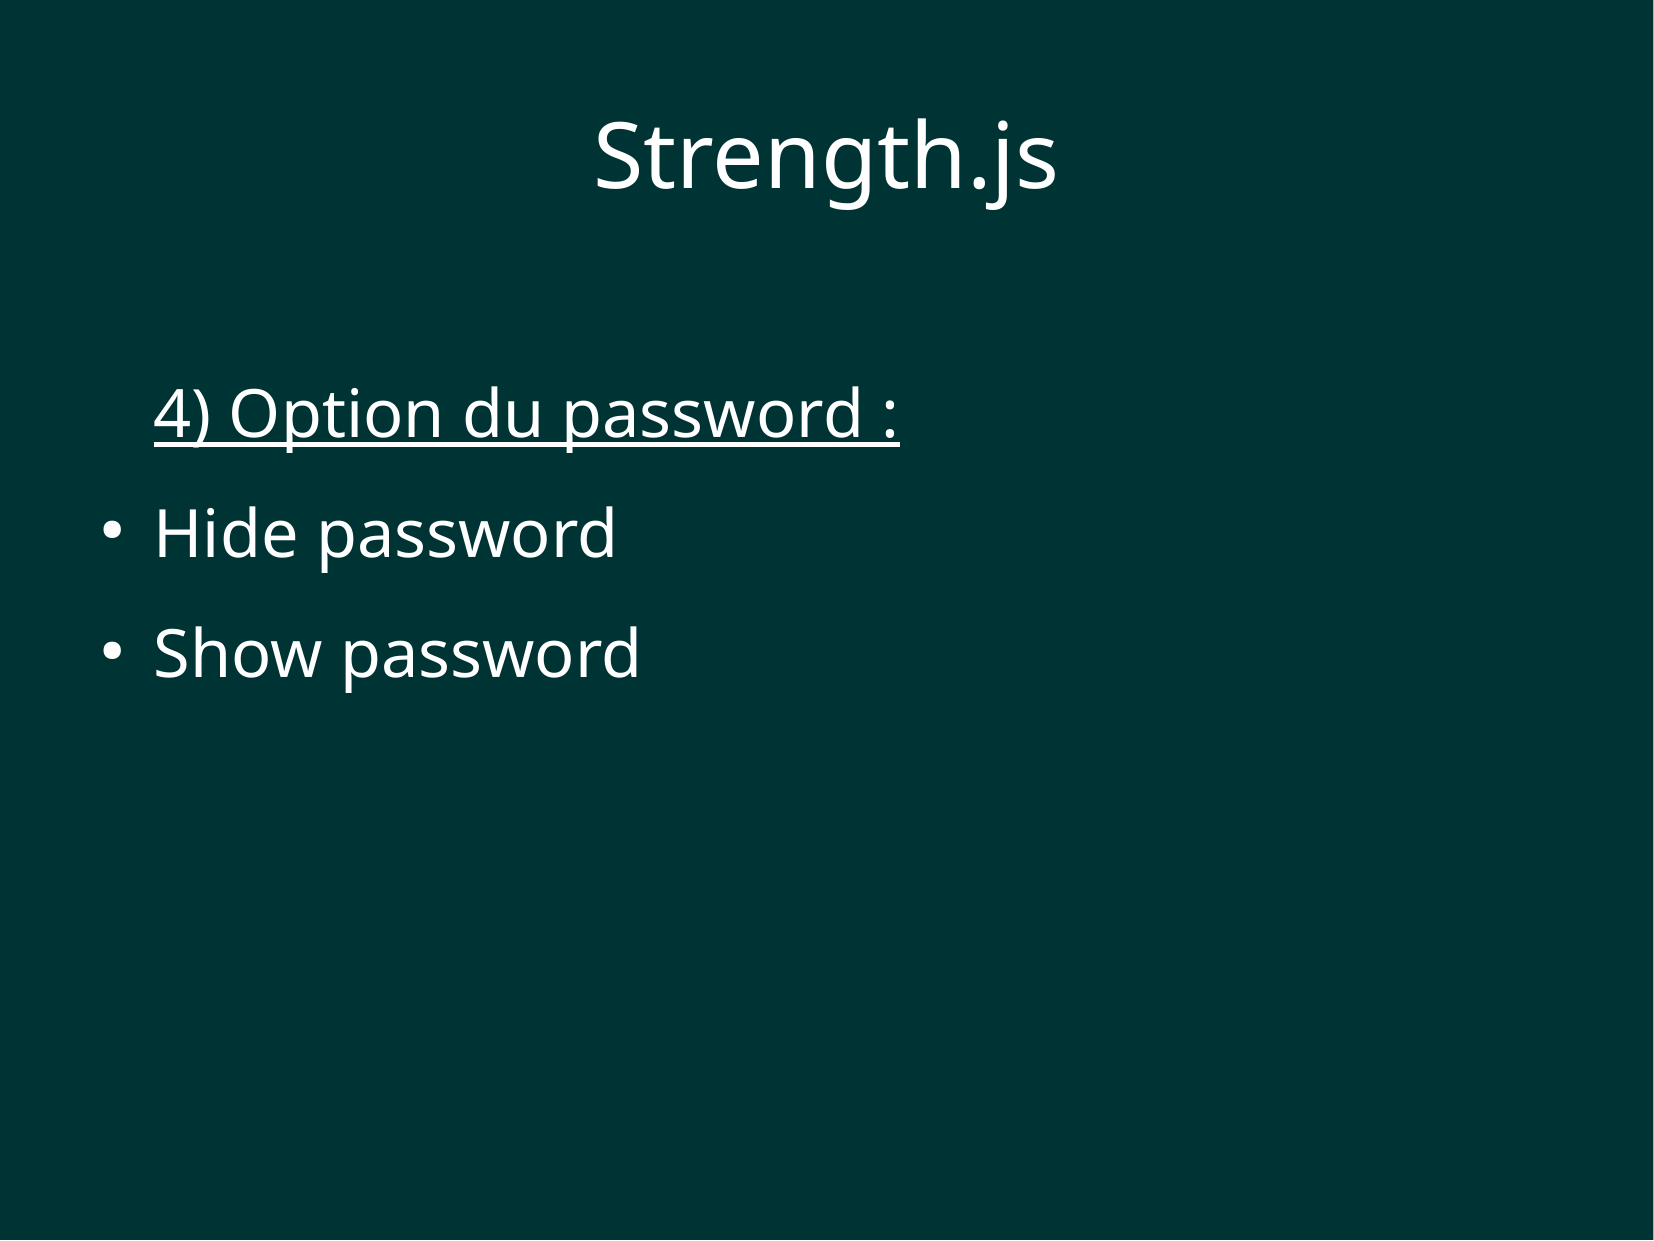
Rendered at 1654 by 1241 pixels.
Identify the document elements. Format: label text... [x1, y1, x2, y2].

list 4) Option du password : Hide password Show password [82, 366, 1571, 1086]
title Strength.js [82, 49, 1571, 257]
